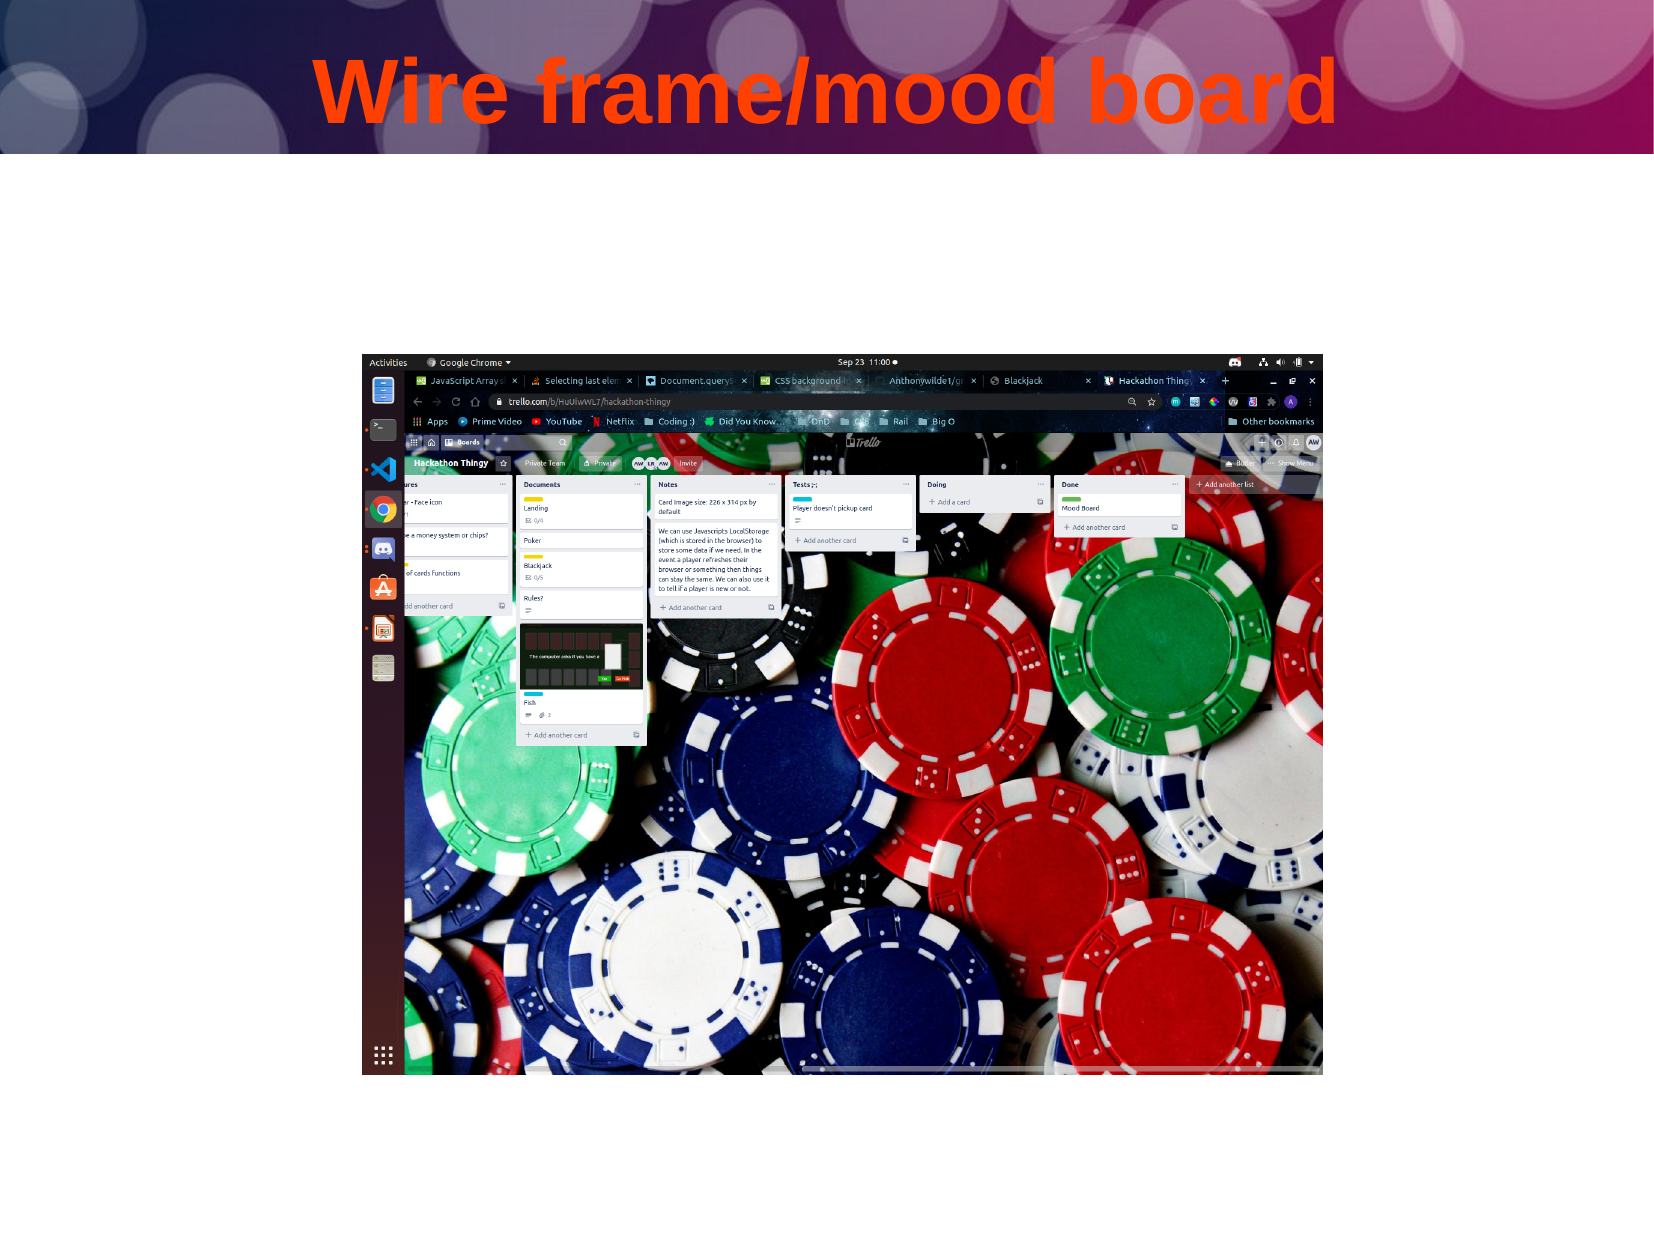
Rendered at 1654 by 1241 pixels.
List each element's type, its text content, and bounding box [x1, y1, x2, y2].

picture [362, 354, 1323, 1075]
picture [0, 0, 1654, 154]
title Wire frame/mood board [82, 5, 1571, 178]
